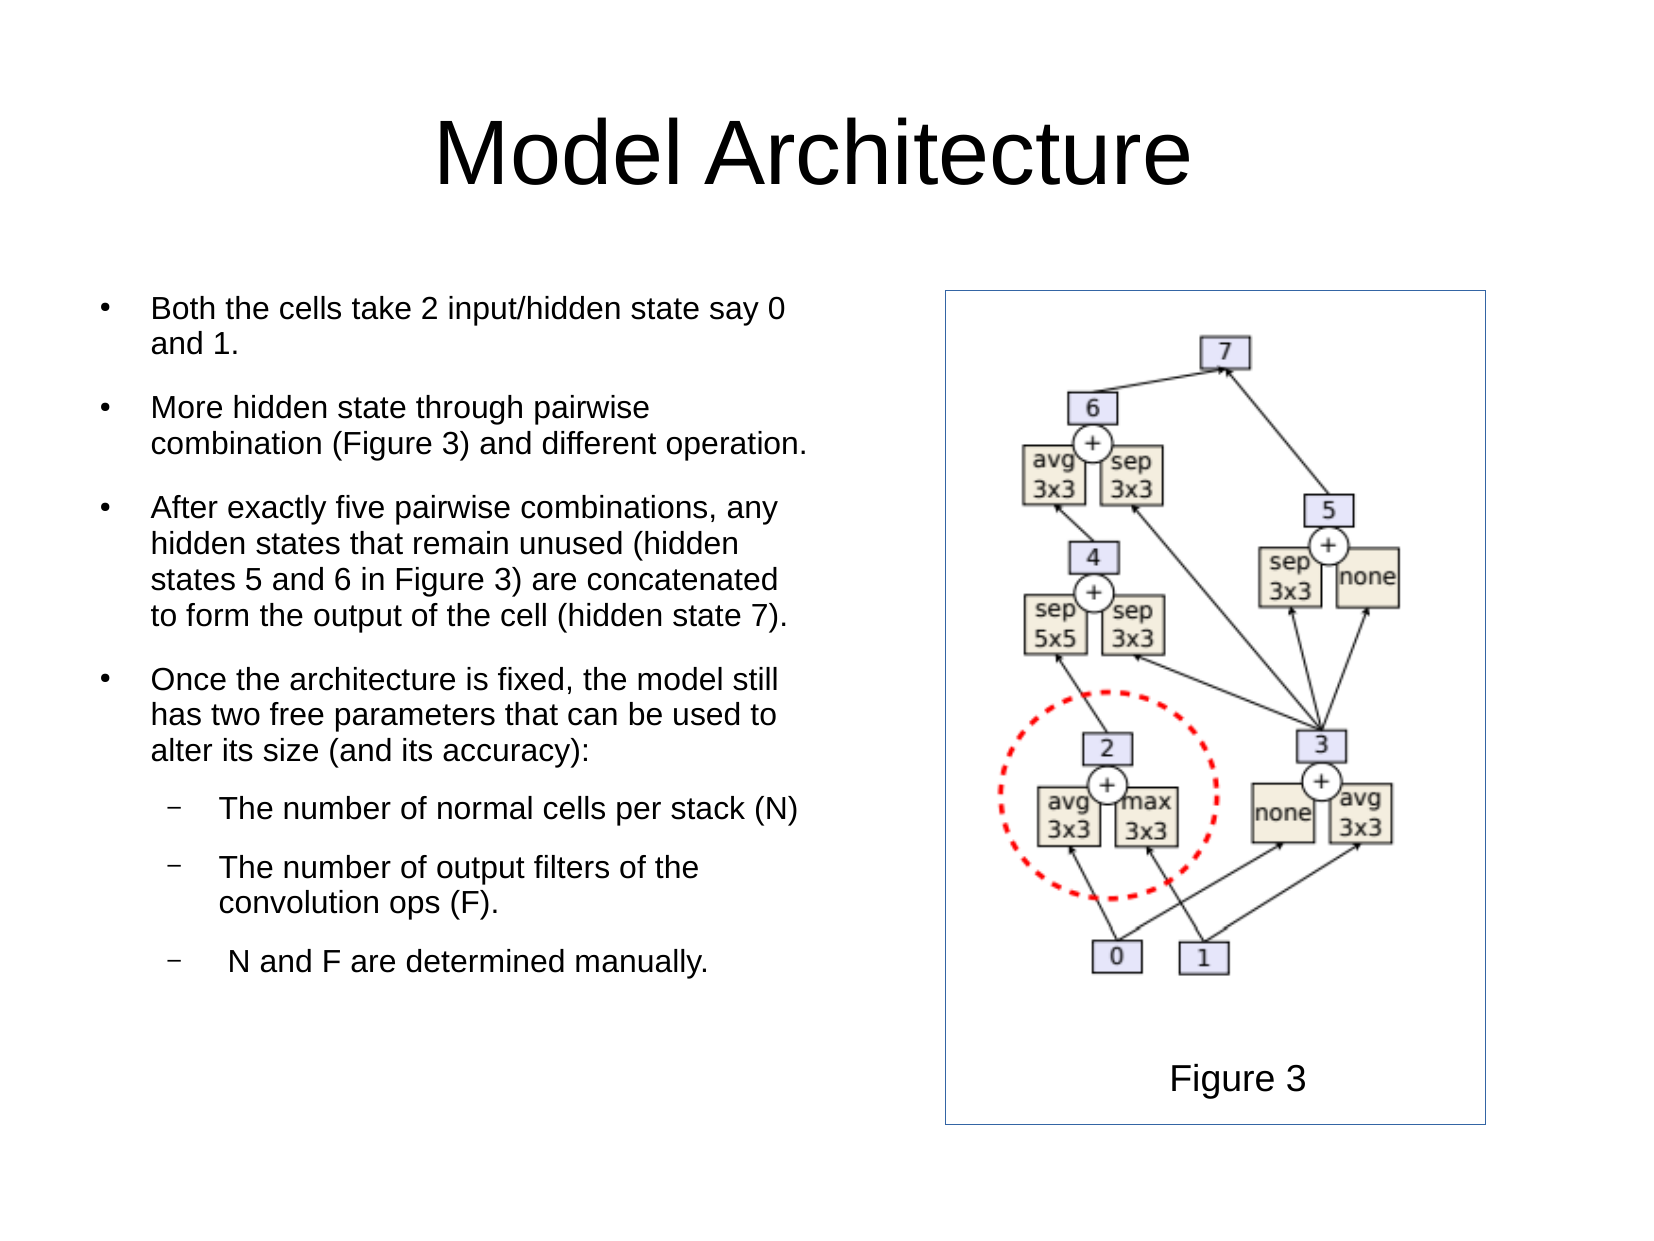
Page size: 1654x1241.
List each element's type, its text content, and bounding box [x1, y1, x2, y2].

title Model Architecture [82, 49, 1571, 257]
picture [977, 291, 1440, 1010]
text_box Figure 3 [1154, 1050, 1410, 1107]
list Both the cells take 2 input/hidden state say 0 and 1. More hidden state through pairwise combination (Figure 3) and different operation. After exactly five pairwise combinations, any hidden states that remain unused (hidden states 5 and 6 in Figure 3) are concatenated to form the output of the cell (hidden state 7). Once the architecture is fixed, the model still has two free parameters that can be used to alter its size (and its accuracy): The number of normal cells per stack (N) The number of output filters of the convolution ops (F). N and F are determined manually. [82, 290, 809, 1010]
